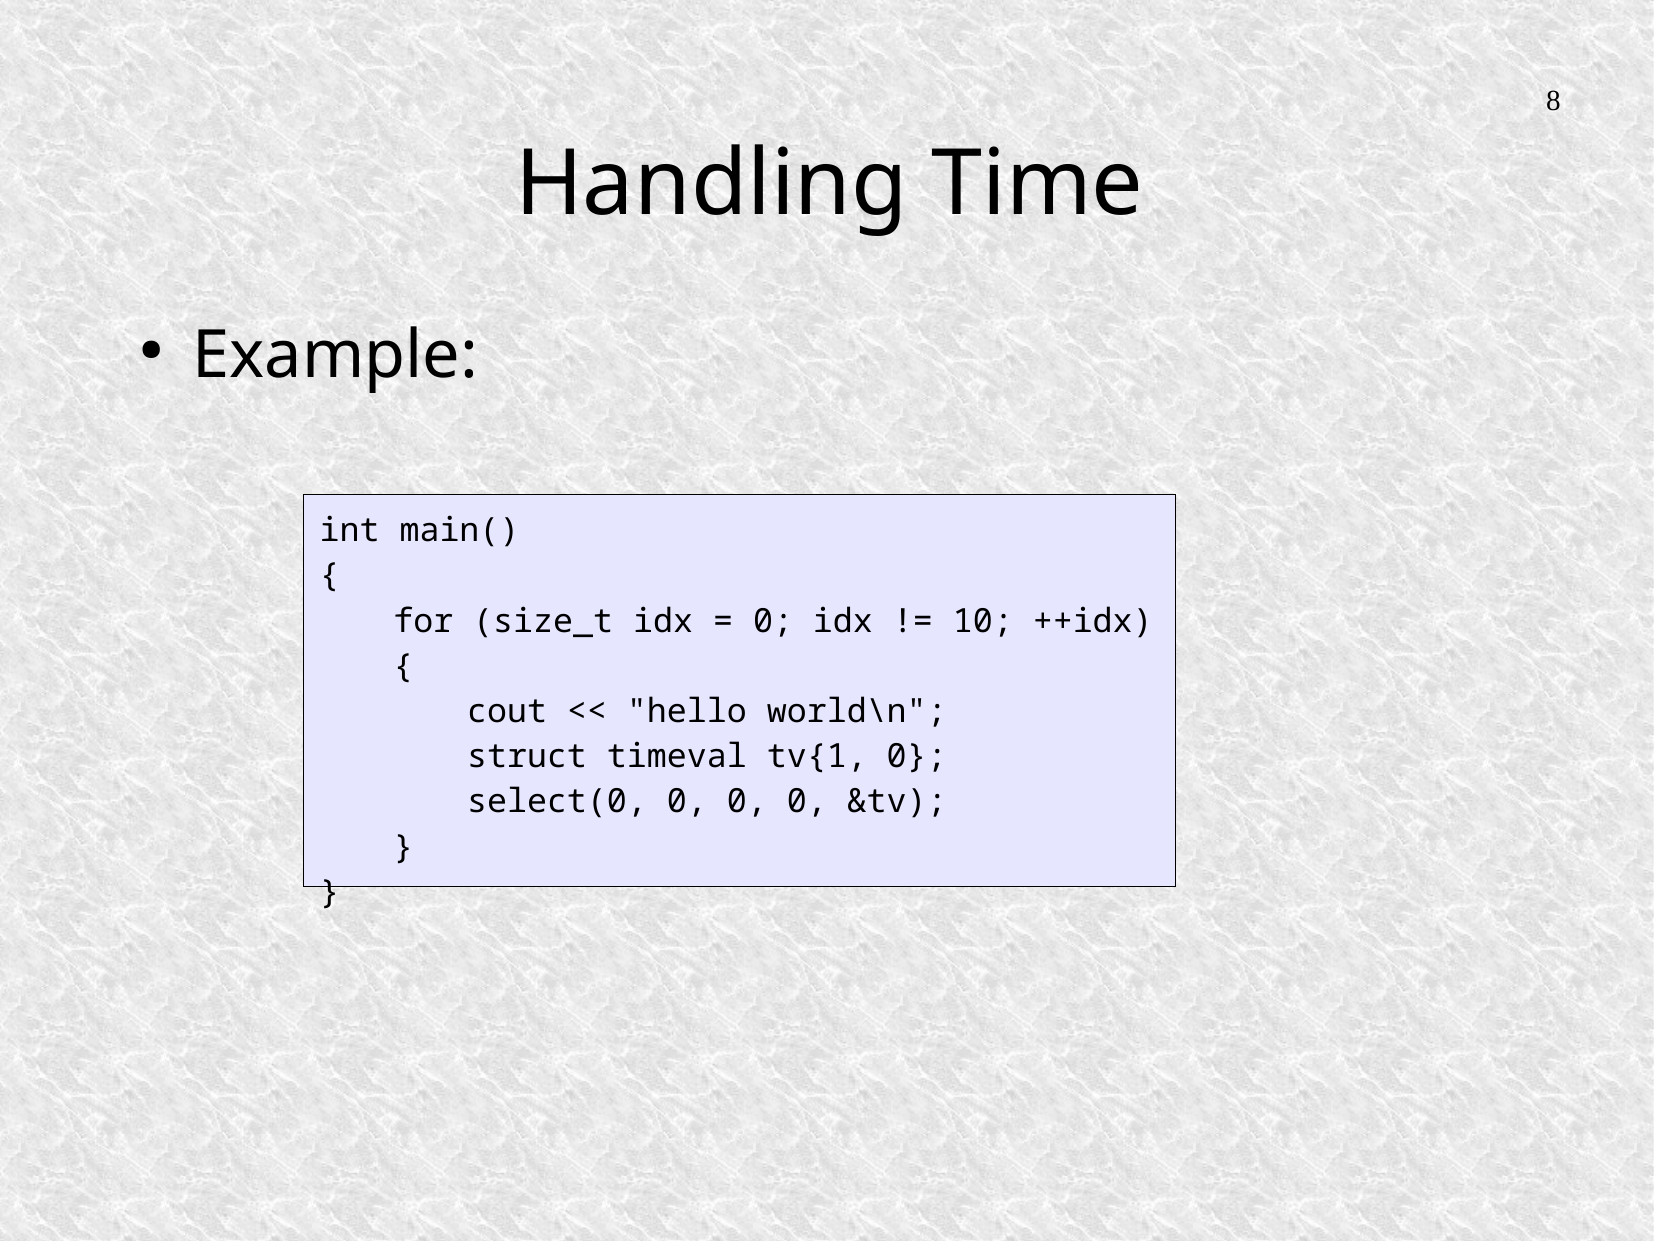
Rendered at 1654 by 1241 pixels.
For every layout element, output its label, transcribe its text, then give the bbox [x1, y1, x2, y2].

text_box int main() { for (size_t idx = 0; idx != 10; ++idx) { cout << "hello world\n"; struct timeval tv{1, 0}; select(0, 0, 0, 0, &tv); } } [319, 506, 1174, 894]
list Example: [121, 305, 1582, 1049]
title Handling Time [123, 73, 1536, 284]
picture [0, 0, 1654, 1241]
